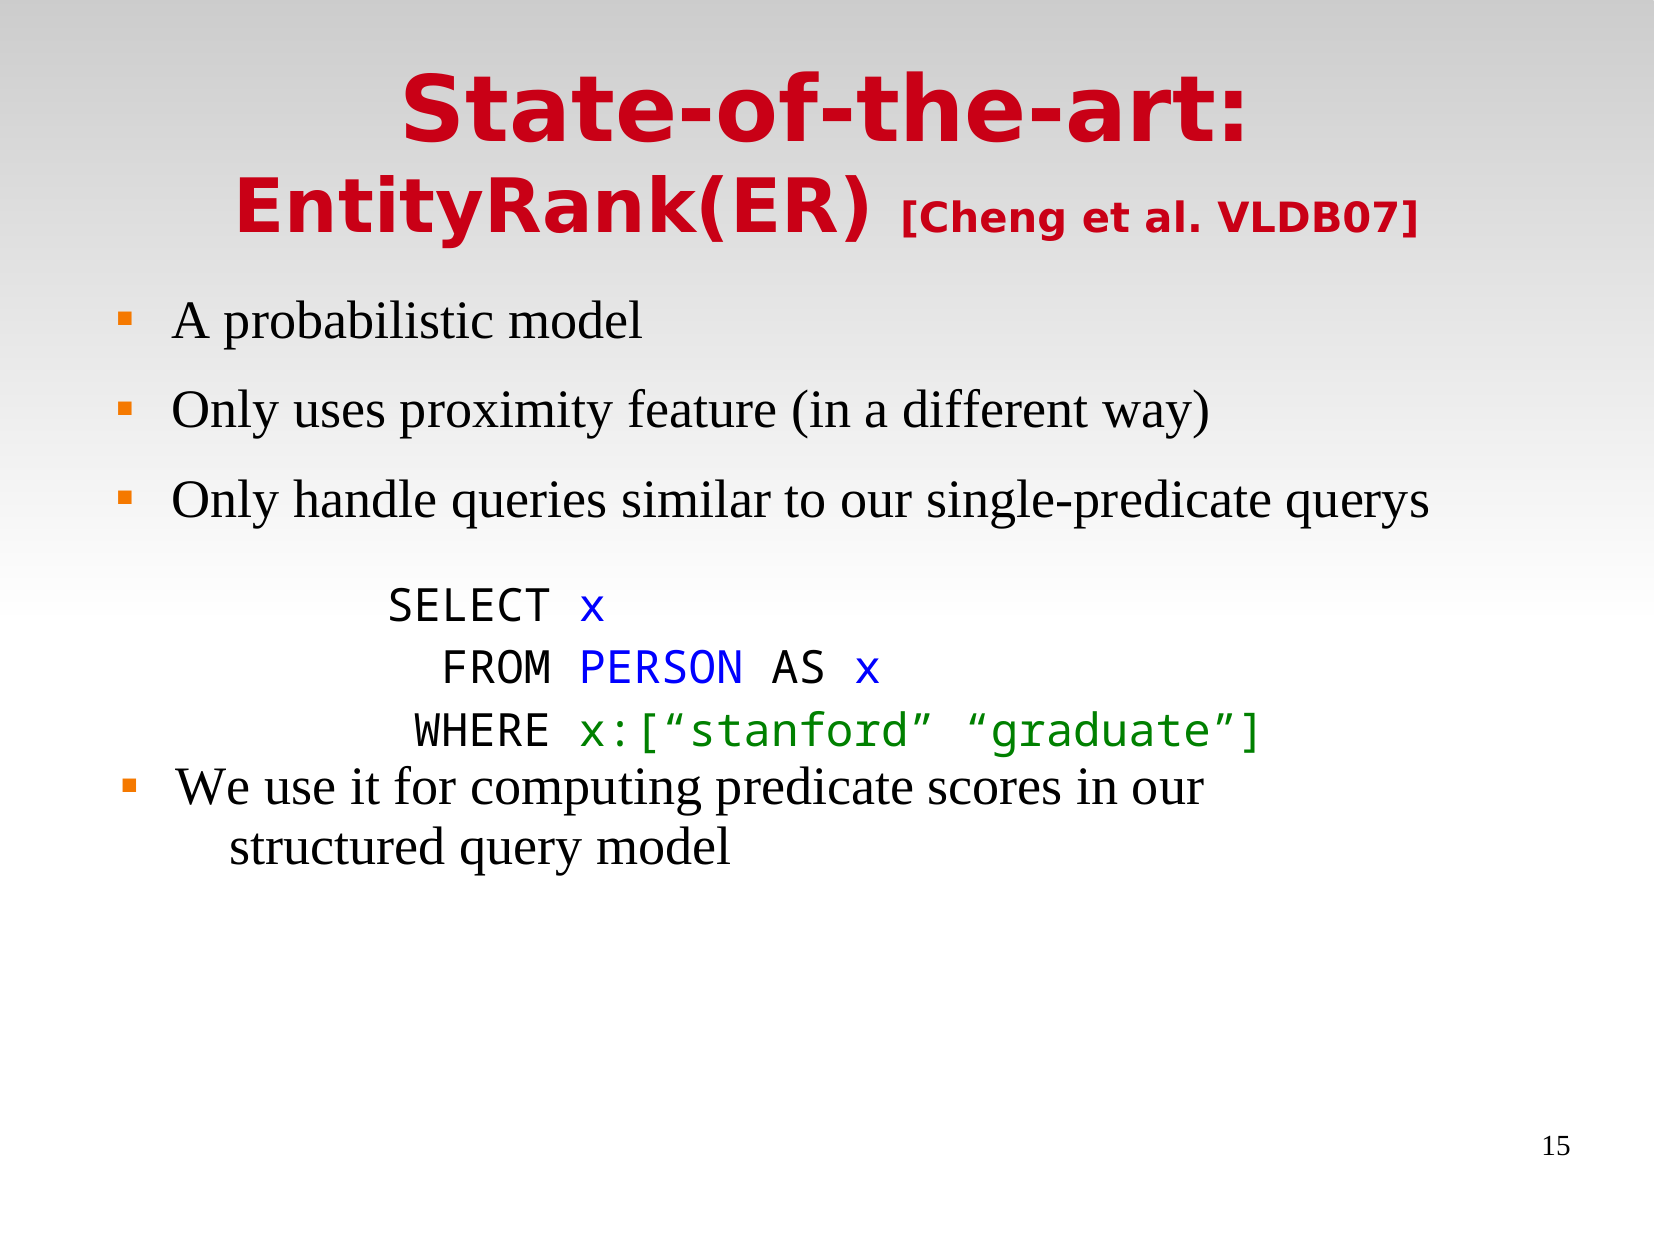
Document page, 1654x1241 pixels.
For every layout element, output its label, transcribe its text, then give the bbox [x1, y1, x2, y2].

text_box SELECT x FROM PERSON AS x WHERE x:[“stanford” “graduate”] [371, 565, 1288, 740]
title State-of-the-art: EntityRank(ER) [Cheng et al. VLDB07] [82, 55, 1571, 251]
text_box We use it for computing predicate scores in our structured query model [87, 756, 1375, 888]
list A probabilistic model Only uses proximity feature (in a different way) Only handle queries similar to our single-predicate querys [82, 290, 1571, 550]
